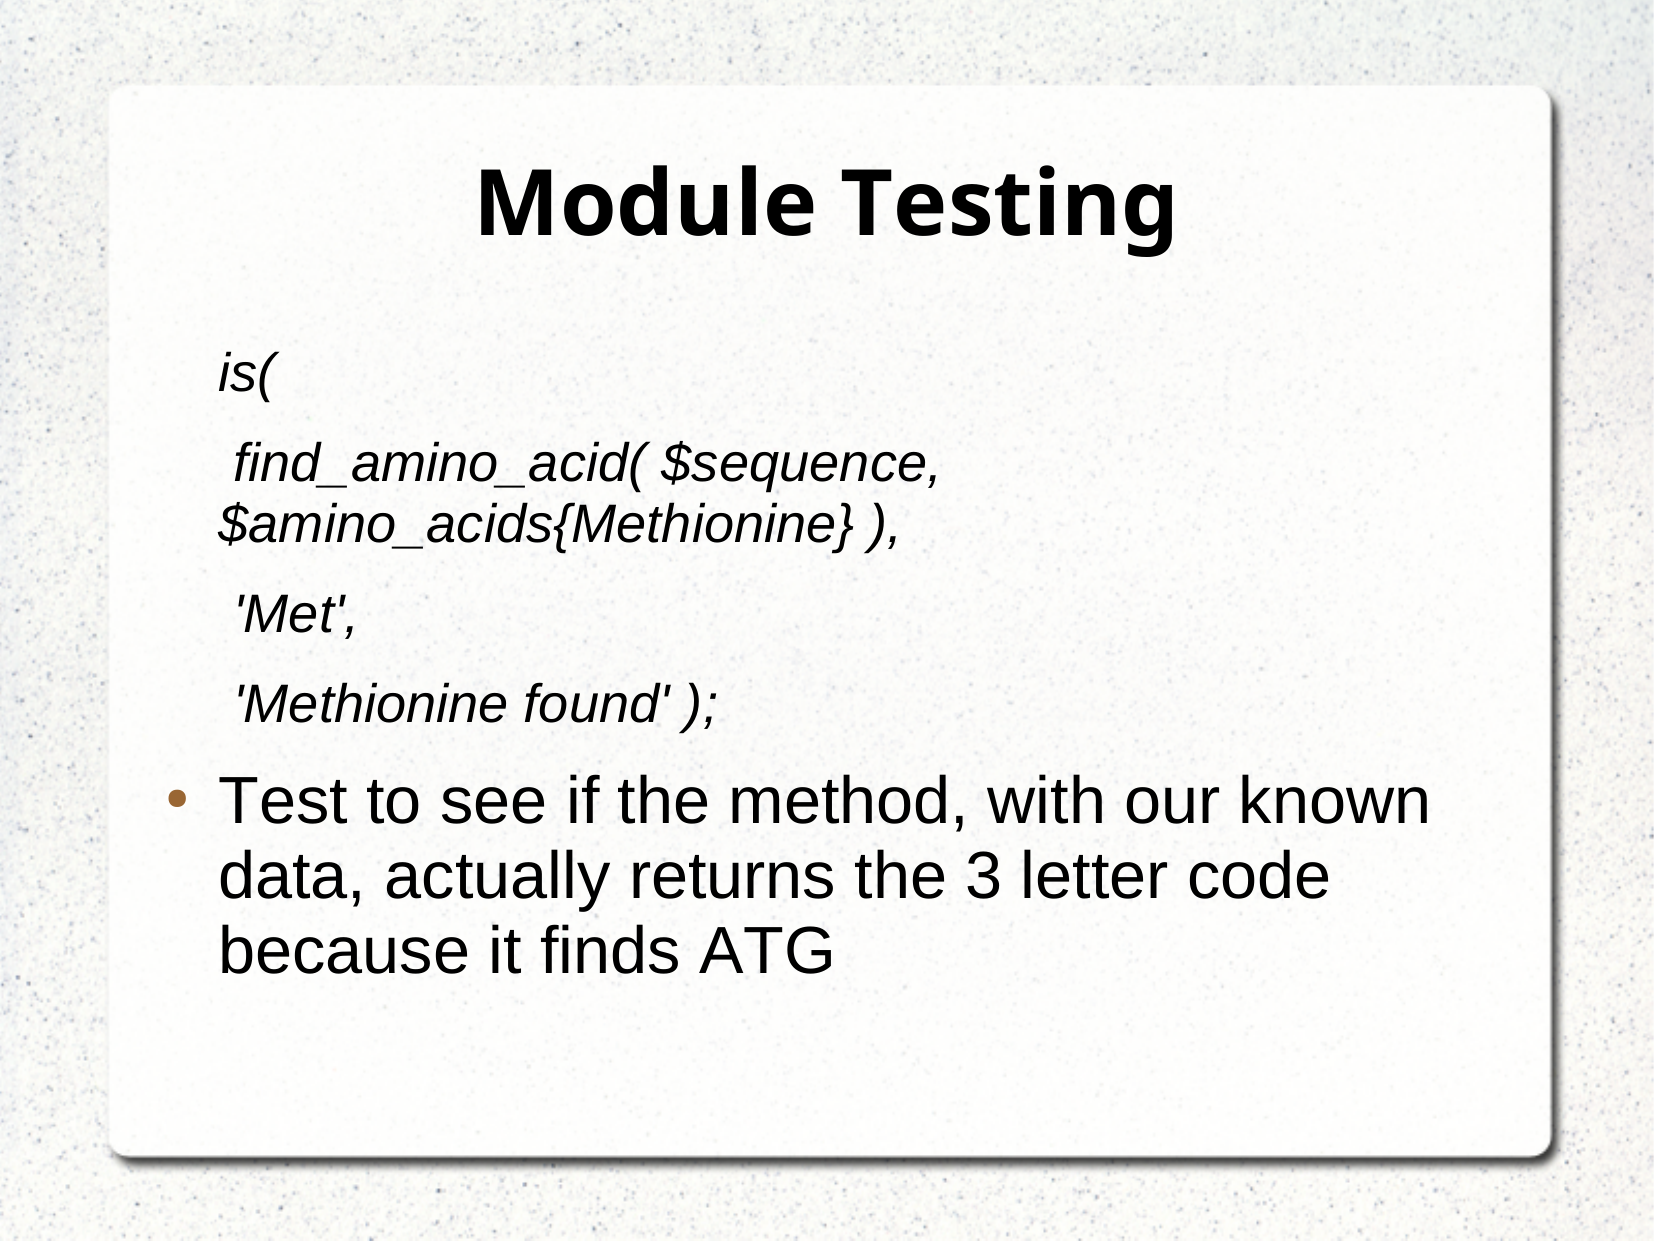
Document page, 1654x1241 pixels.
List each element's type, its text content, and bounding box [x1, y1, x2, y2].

list is( find_amino_acid( $sequence, $amino_acids{Methionine} ), 'Met', 'Methionine found' ); Test to see if the method, with our known data, actually returns the 3 letter code because it finds ATG [147, 342, 1506, 987]
title Module Testing [118, 96, 1536, 304]
picture [0, 0, 1654, 1241]
